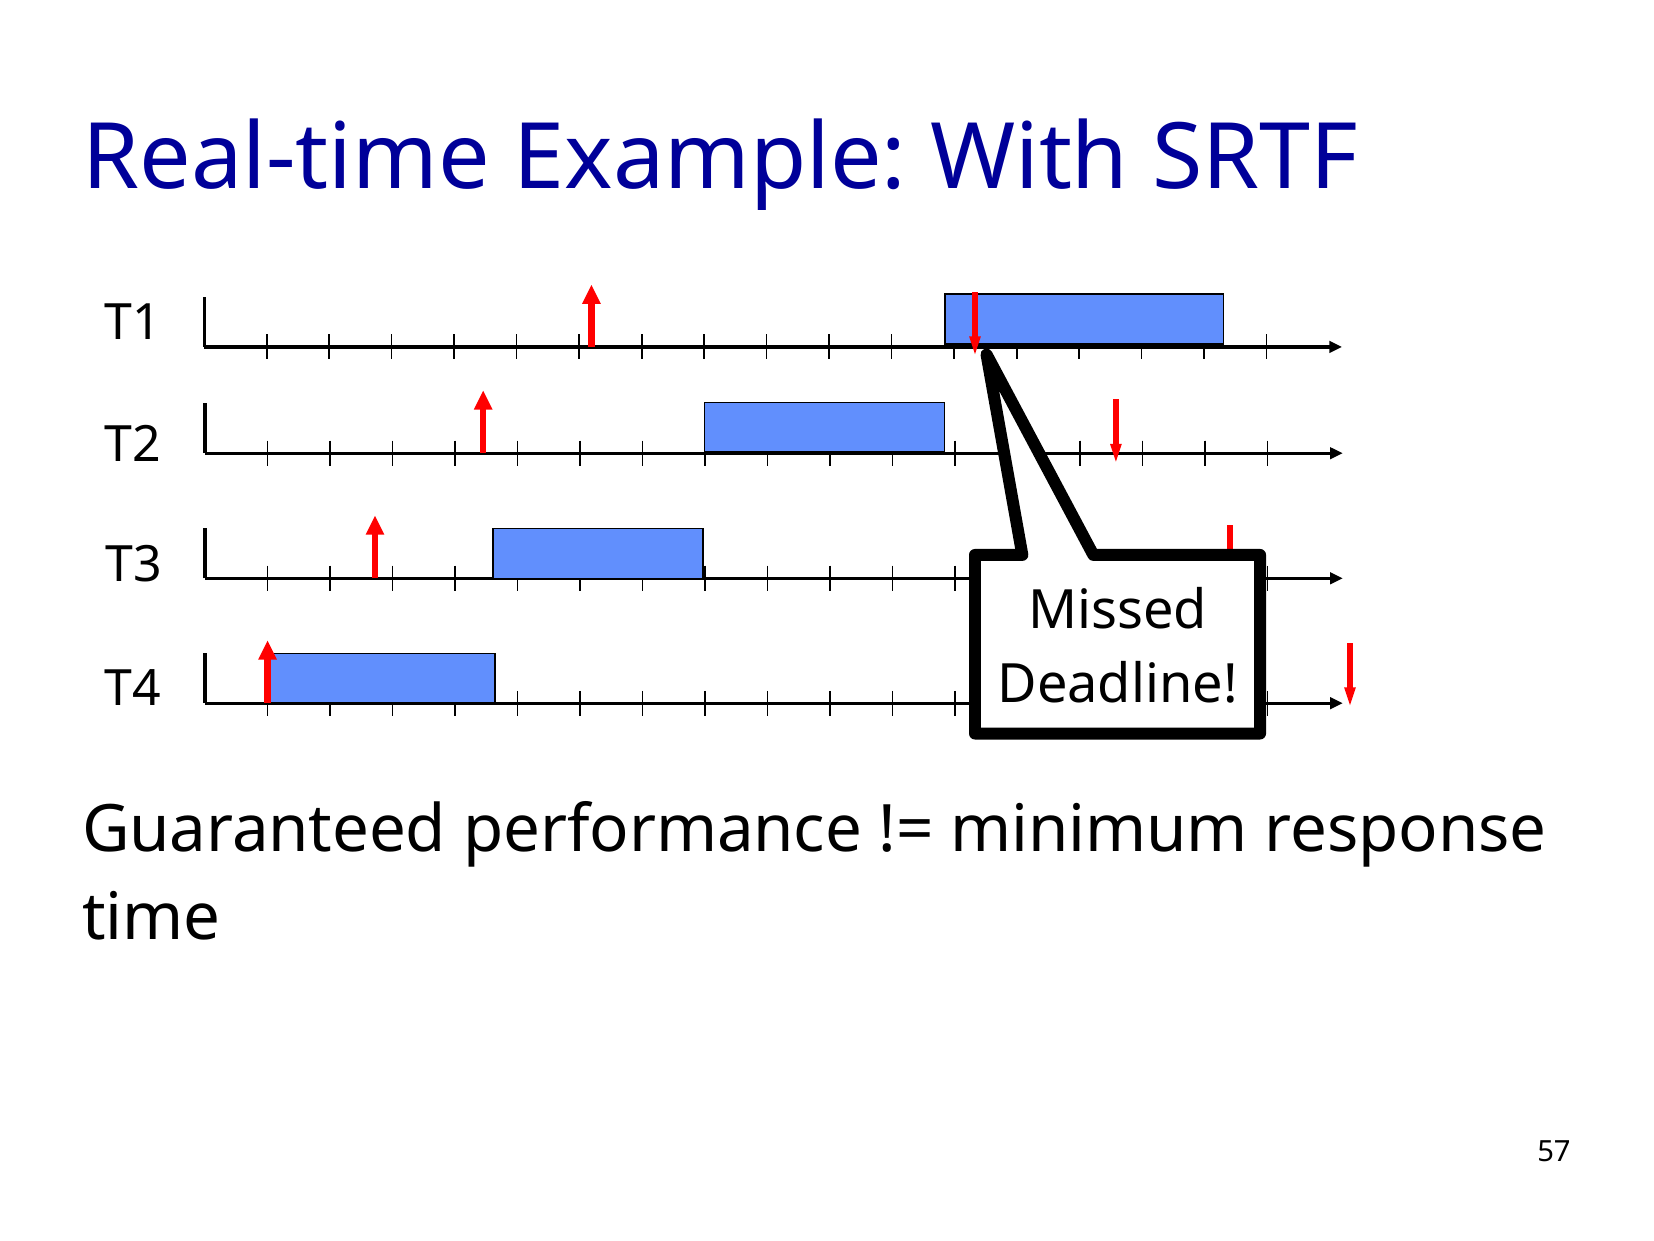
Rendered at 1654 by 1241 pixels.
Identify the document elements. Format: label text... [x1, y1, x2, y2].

text_box T1 [90, 278, 205, 400]
text_box T3 [90, 520, 205, 646]
text_box Missed Deadline! [975, 354, 1261, 734]
text_box [704, 402, 945, 453]
text_box T2 [90, 400, 205, 520]
text_box [978, 294, 1224, 345]
text_box [493, 528, 704, 579]
text_box [267, 653, 495, 704]
text_box [945, 294, 972, 345]
title Real-time Example: With SRTF [82, 49, 1571, 257]
text_box T4 [90, 646, 205, 770]
text_box Guaranteed performance != minimum response time [46, 781, 1606, 961]
